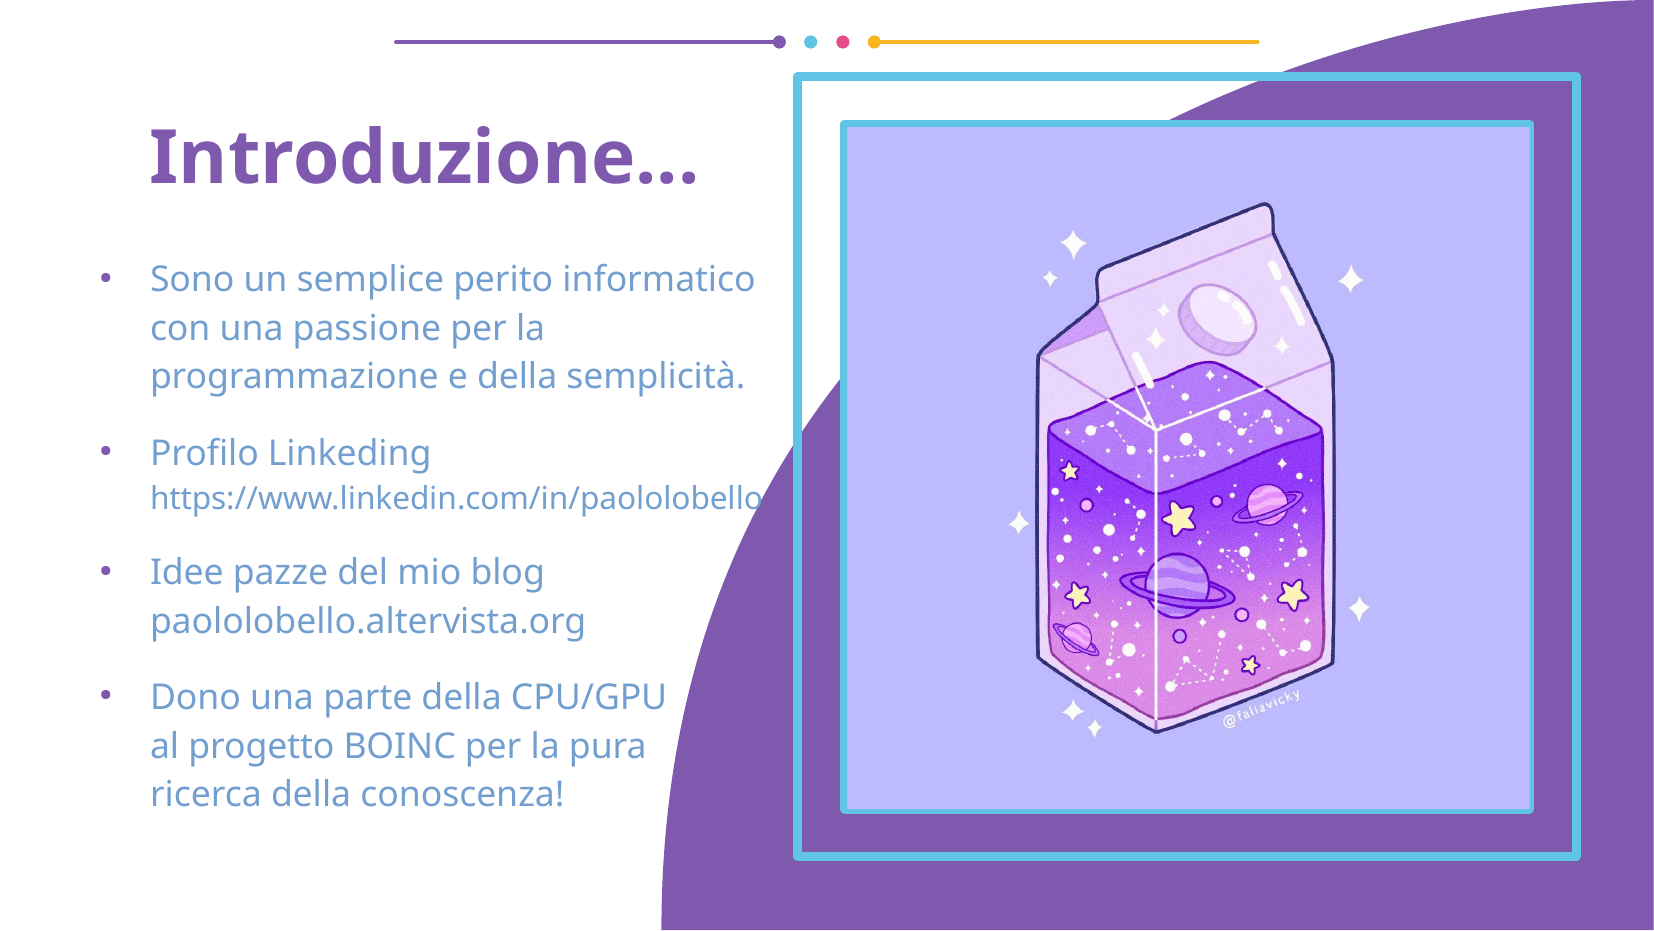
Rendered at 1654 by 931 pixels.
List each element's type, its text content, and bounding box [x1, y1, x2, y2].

text_box [847, 126, 1530, 810]
title Introduzione... [82, 76, 768, 233]
list Sono un semplice perito informatico con una passione per la programmazione e della semplicità. Profilo Linkeding https://www.linkedin.com/in/paololobello Idee pazze del mio blog paololobello.altervista.org Dono una parte della CPU/GPU al progetto BOINC per la pura ricerca della conoscenza! [82, 253, 768, 857]
